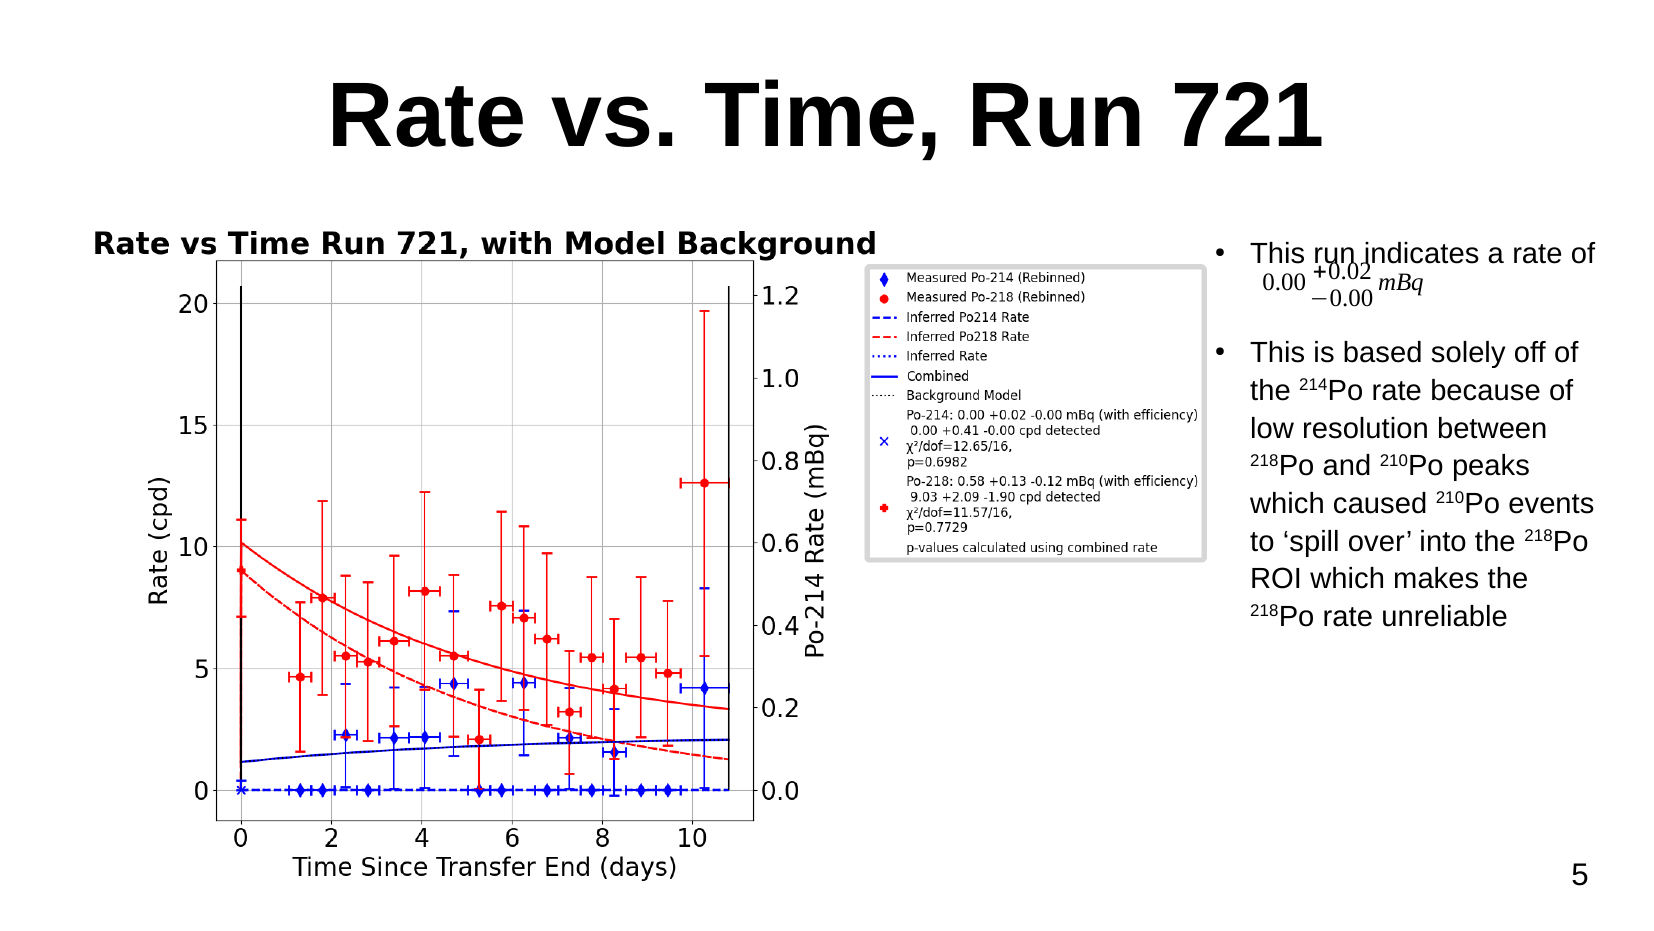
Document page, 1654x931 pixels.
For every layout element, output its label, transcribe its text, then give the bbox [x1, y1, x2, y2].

chart [1262, 262, 1426, 314]
text_box This run indicates a rate of This is based solely off of the 214Po rate because of low resolution between 218Po and 210Po peaks which caused 210Po events to ‘spill over’ into the 218Po ROI which makes the 218Po rate unreliable [1200, 225, 1613, 901]
title Rate vs. Time, Run 721 [82, 37, 1571, 193]
picture [37, 173, 1469, 901]
